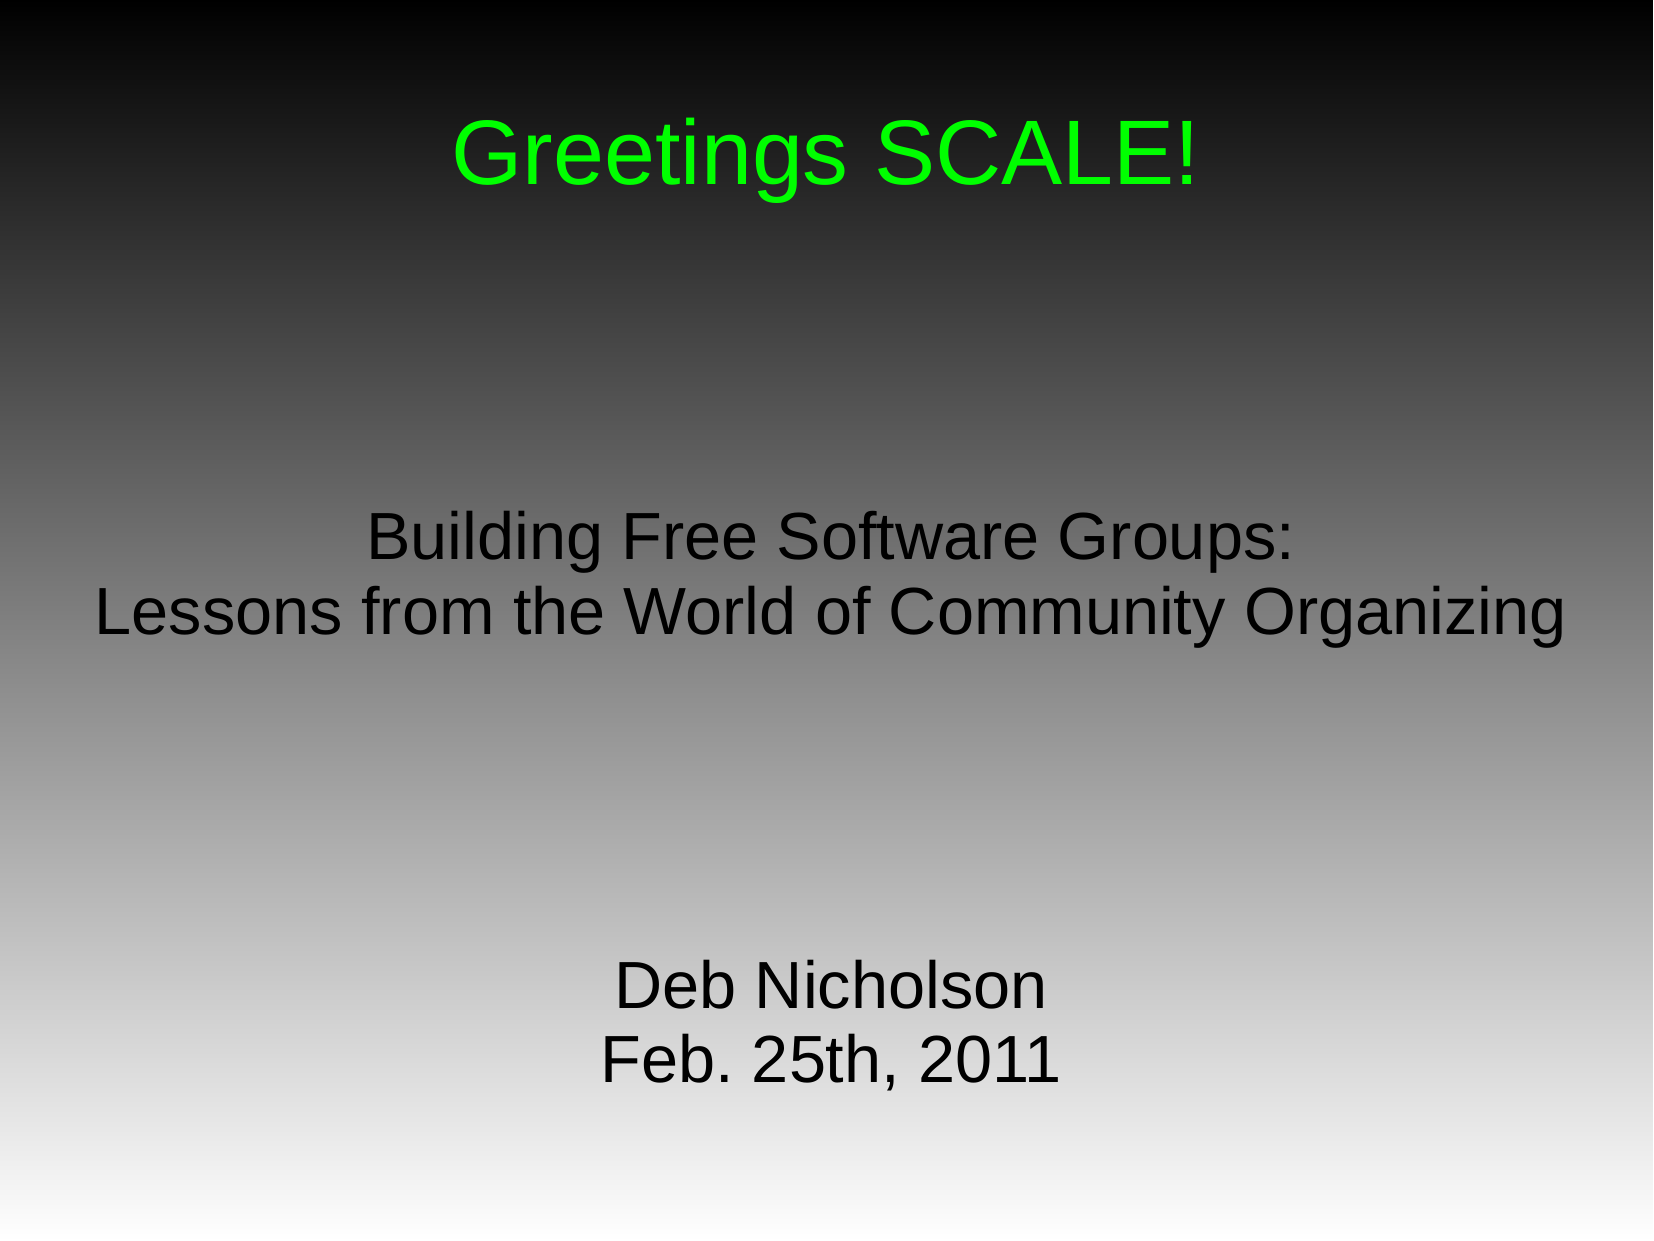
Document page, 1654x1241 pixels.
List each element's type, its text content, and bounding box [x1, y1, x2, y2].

subtitle Building Free Software Groups: Lessons from the World of Community Organizing Deb Nicholson Feb. 25th, 2011 [87, 396, 1576, 1201]
title Greetings SCALE! [82, 49, 1571, 257]
